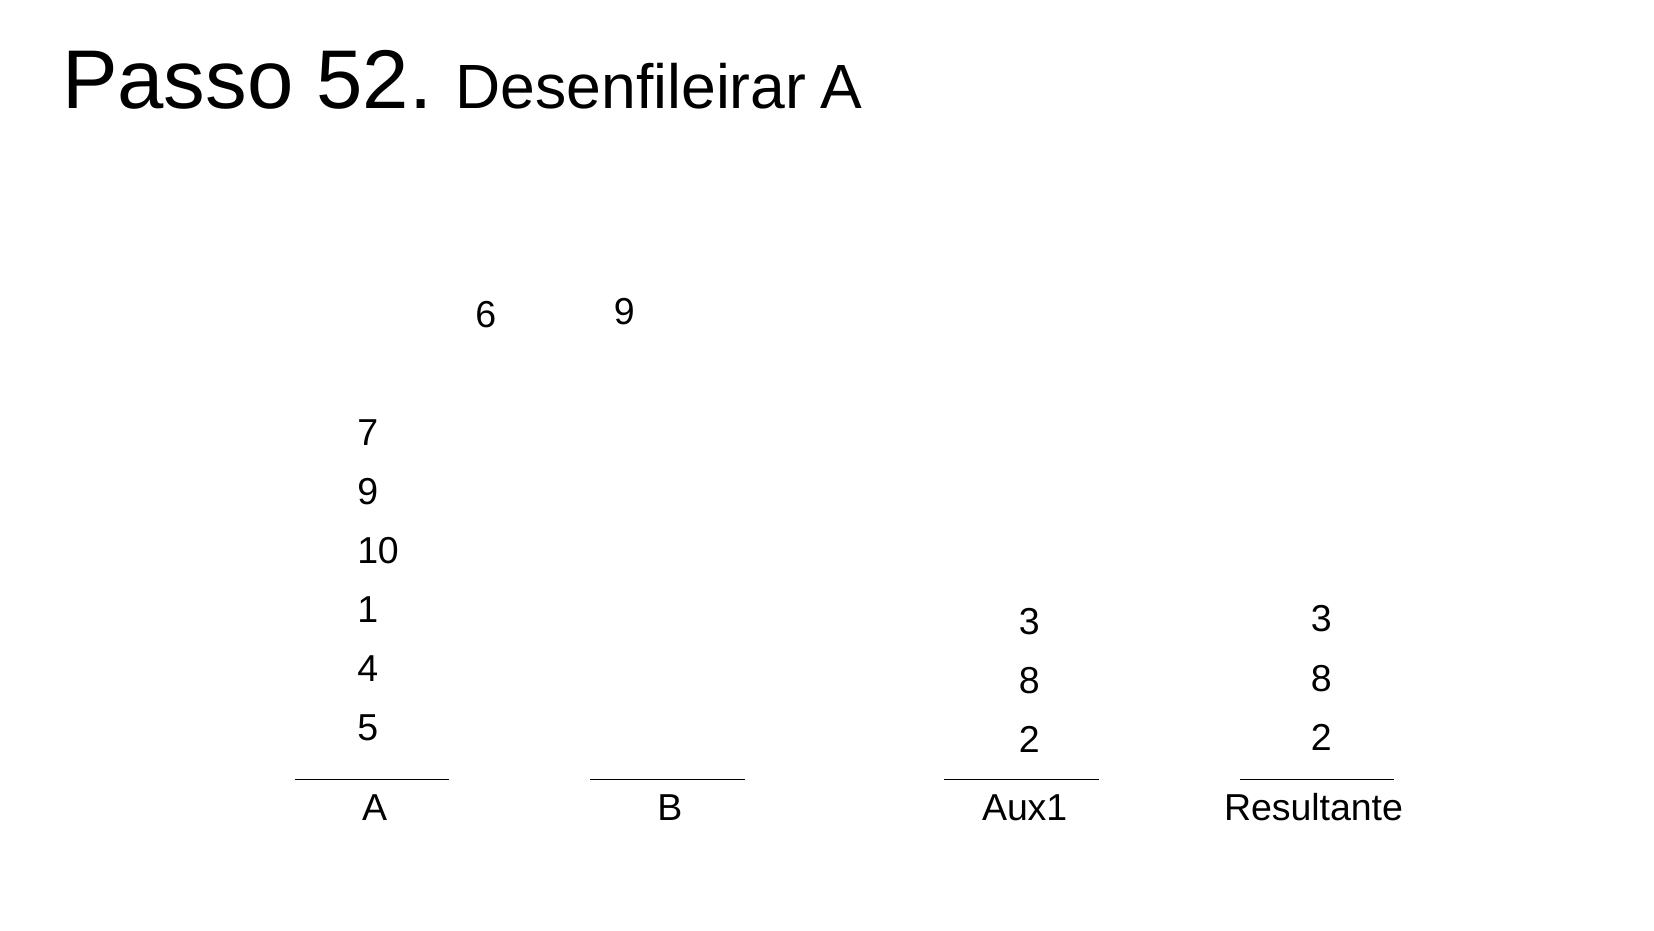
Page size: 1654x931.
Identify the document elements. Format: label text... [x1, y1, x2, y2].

text_box 5 [342, 699, 426, 756]
text_box 4 [342, 640, 426, 697]
text_box 7 [342, 403, 426, 461]
text_box Resultante [1209, 779, 1418, 837]
text_box A [347, 779, 508, 837]
text_box 3 [1296, 590, 1347, 648]
text_box 9 [599, 283, 650, 341]
text_box 9 [342, 462, 426, 520]
text_box 10 [342, 521, 426, 579]
text_box 8 [1003, 651, 1055, 709]
text_box 2 [1296, 708, 1347, 766]
text_box 8 [1296, 649, 1347, 707]
text_box Aux1 [967, 780, 1083, 837]
text_box Passo 52. Desenfileirar A [47, 25, 1607, 274]
text_box 3 [1003, 592, 1055, 650]
text_box B [642, 780, 698, 837]
text_box 1 [342, 580, 426, 638]
text_box 2 [1003, 710, 1055, 768]
text_box 6 [460, 285, 544, 343]
